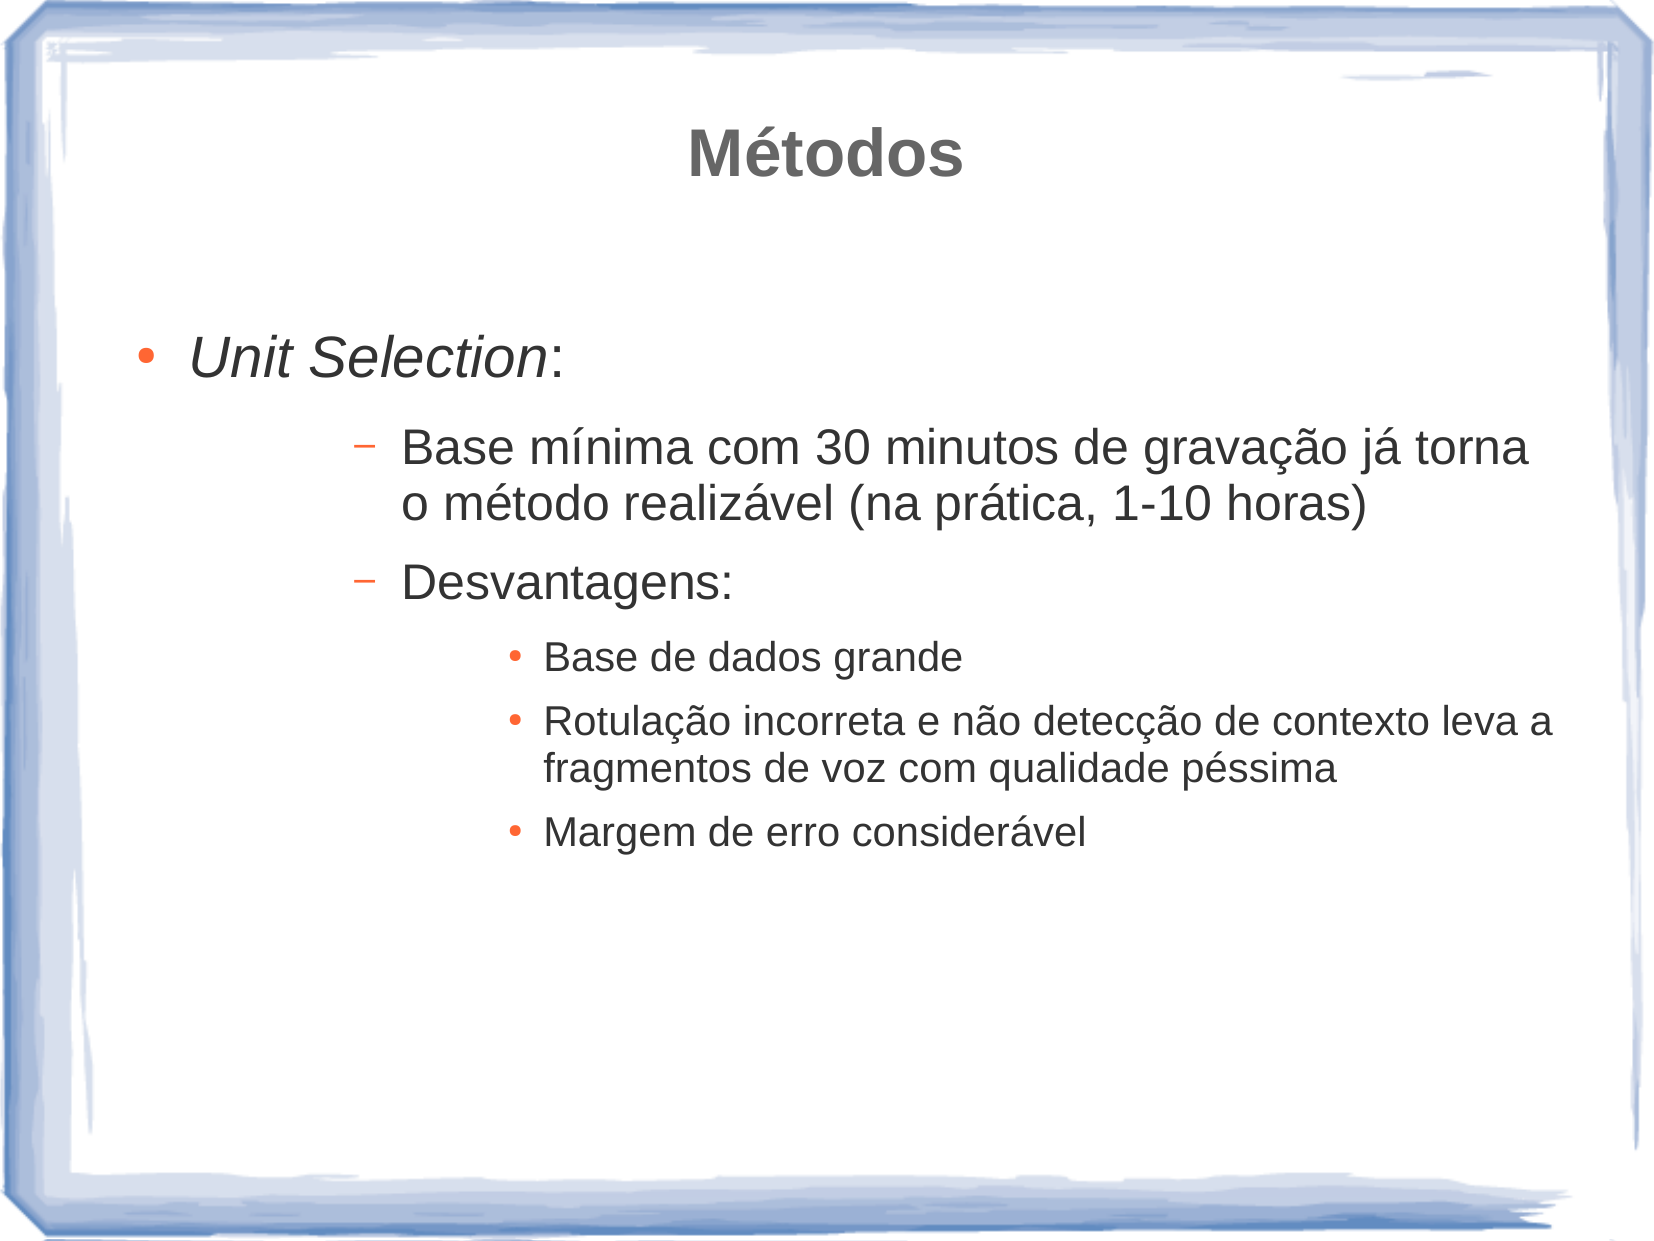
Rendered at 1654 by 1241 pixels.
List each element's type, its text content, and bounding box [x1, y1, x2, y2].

list Unit Selection: Base mínima com 30 minutos de gravação já torna o método realizável (na prática, 1-10 horas) Desvantagens: Base de dados grande Rotulação incorreta e não detecção de contexto leva a fragmentos de voz com qualidade péssima Margem de erro considerável [118, 324, 1571, 1045]
title Métodos [82, 49, 1571, 257]
picture [0, 0, 1654, 1241]
